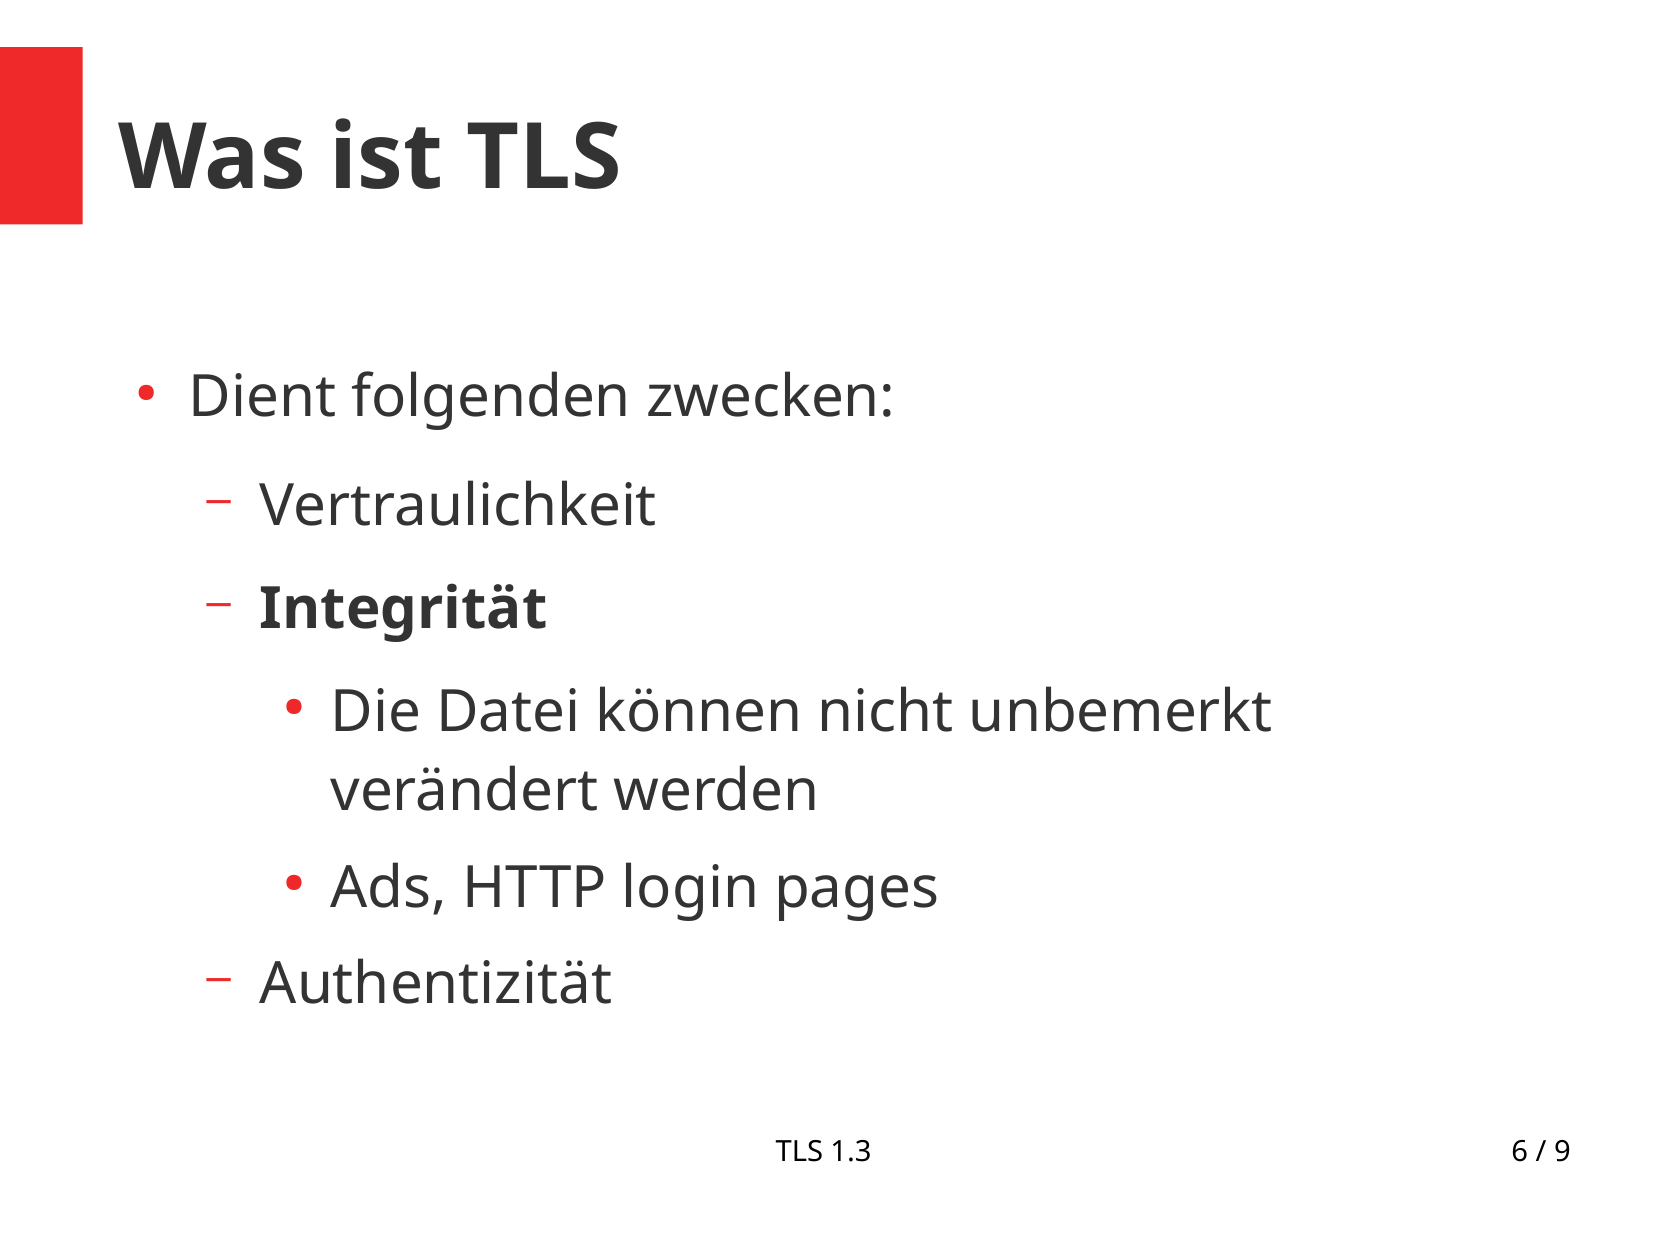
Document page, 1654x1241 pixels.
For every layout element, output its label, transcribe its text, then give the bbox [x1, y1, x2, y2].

list Dient folgenden zwecken: Vertraulichkeit Integrität Die Datei können nicht unbemerkt verändert werden Ads, HTTP login pages Authentizität [118, 354, 1536, 1074]
title Was ist TLS [118, 49, 1571, 257]
